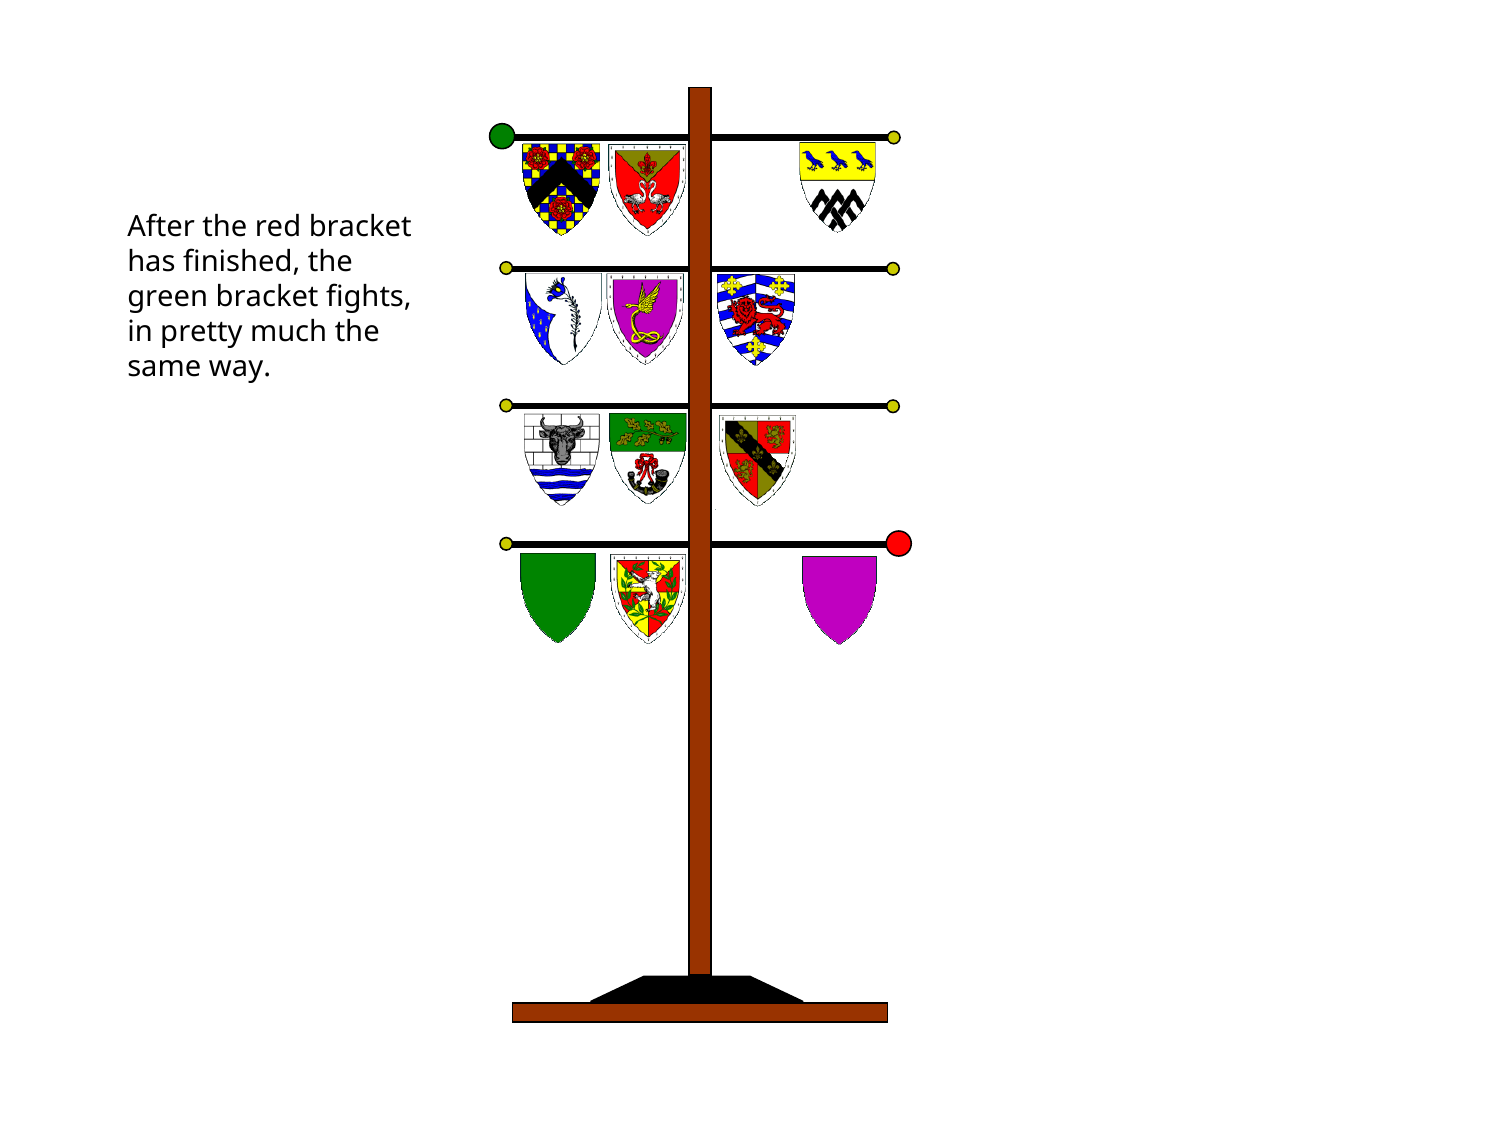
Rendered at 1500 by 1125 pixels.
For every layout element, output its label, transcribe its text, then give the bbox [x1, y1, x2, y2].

text_box [499, 399, 513, 412]
picture [713, 272, 799, 372]
picture [516, 141, 688, 241]
picture [604, 548, 688, 649]
text_box [887, 131, 901, 144]
picture [795, 549, 883, 651]
text_box [886, 262, 900, 276]
text_box [886, 399, 900, 413]
text_box After the red bracket has finished, the green bracket fights, in pretty much the same way. [112, 199, 427, 391]
text_box [489, 123, 515, 149]
text_box [499, 261, 513, 275]
picture [513, 548, 602, 649]
text_box [886, 530, 912, 557]
text_box [512, 1003, 888, 1022]
text_box [590, 87, 804, 1002]
picture [715, 411, 800, 510]
text_box [499, 537, 513, 551]
picture [519, 409, 688, 511]
picture [523, 272, 688, 370]
picture [793, 141, 882, 238]
